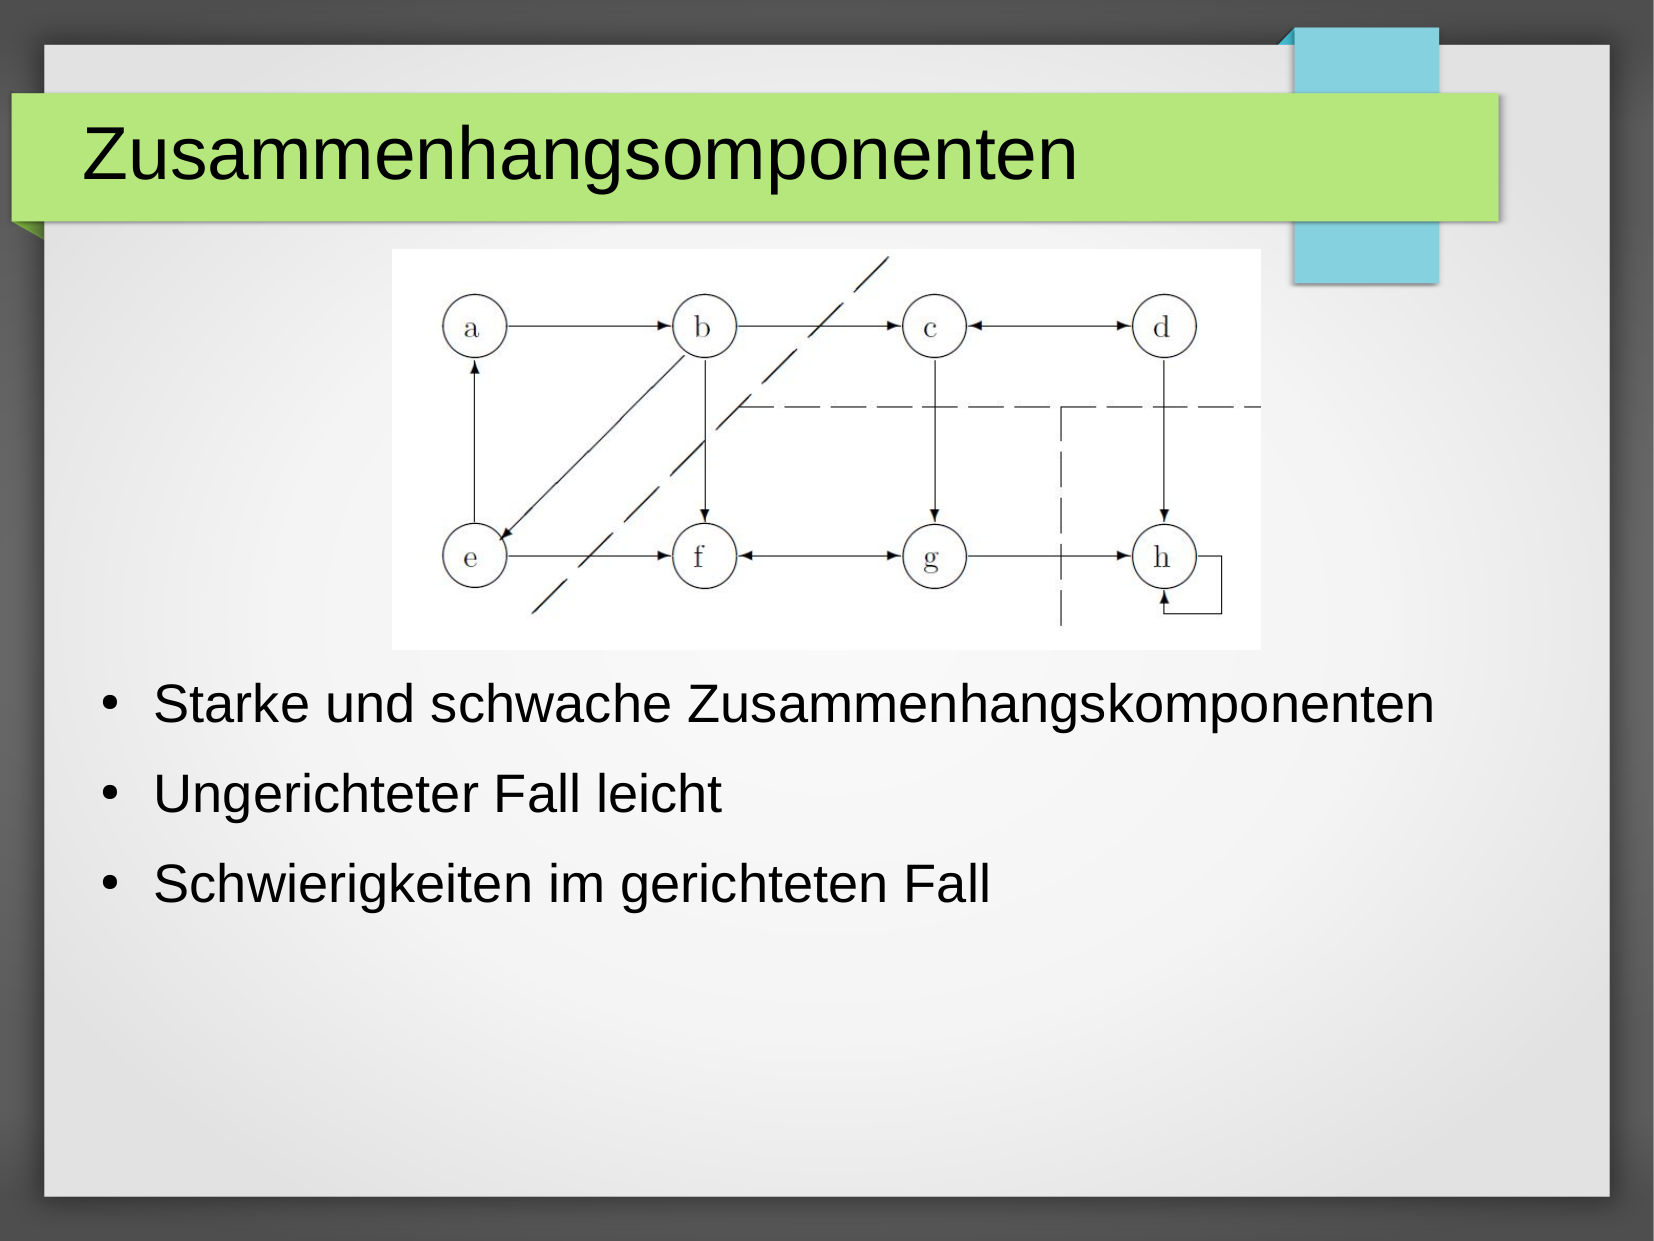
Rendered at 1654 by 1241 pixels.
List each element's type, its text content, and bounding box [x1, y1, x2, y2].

title Zusammenhangsomponenten [82, 94, 1264, 213]
picture [0, 0, 1654, 1241]
list Starke und schwache Zusammenhangskomponenten Ungerichteter Fall leicht Schwierigkeiten im gerichteten Fall [82, 673, 1571, 1111]
